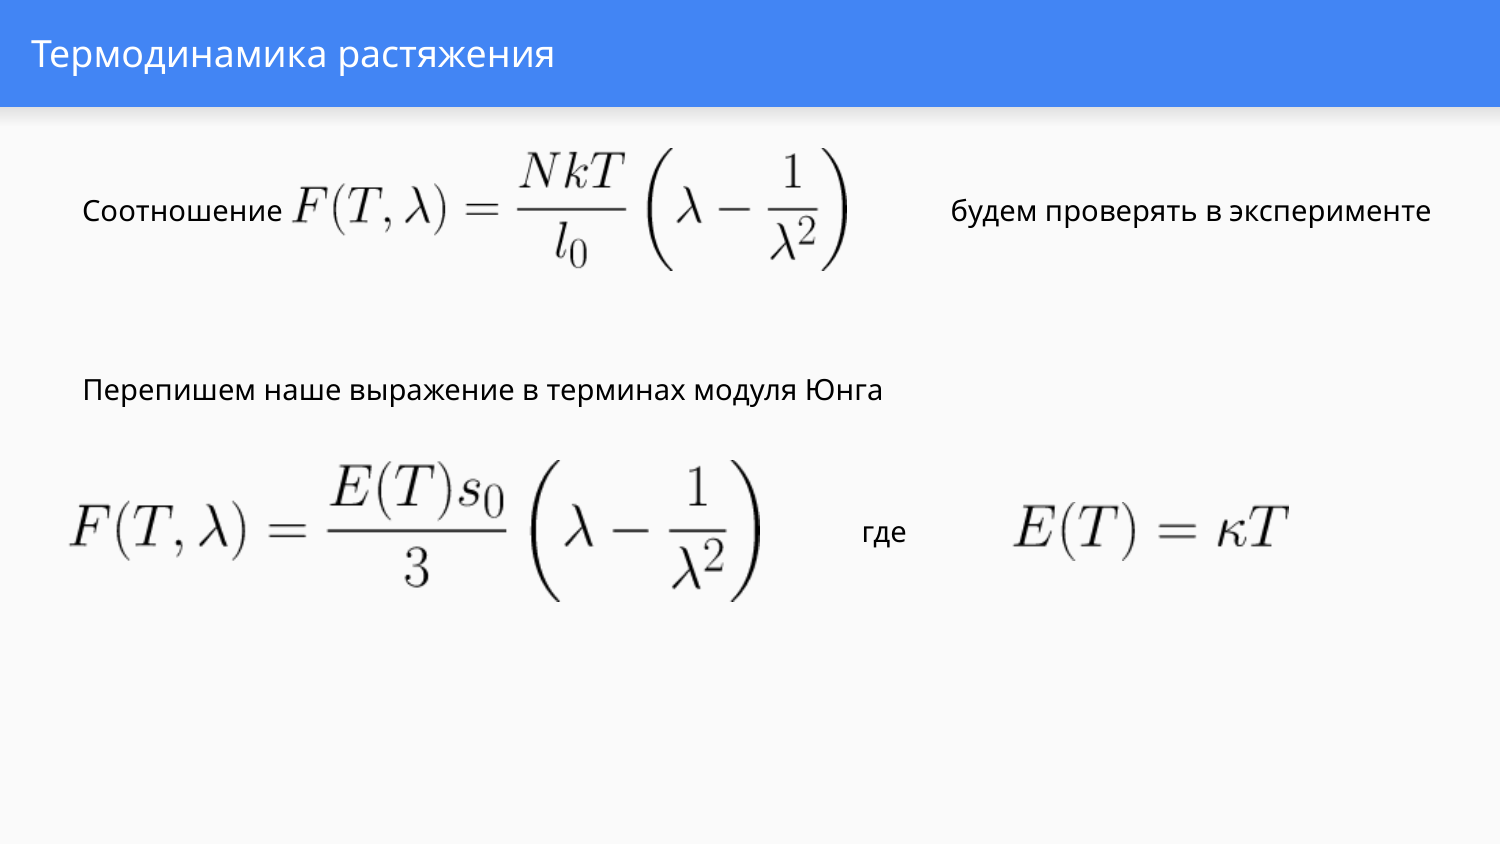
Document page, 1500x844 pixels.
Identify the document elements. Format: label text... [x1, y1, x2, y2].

text_box где [846, 498, 999, 564]
text_box Перепишем наше выражение в терминах модуля Юнга [67, 356, 1087, 422]
picture [1011, 502, 1289, 561]
text_box Соотношение [67, 176, 290, 242]
title Термодинамика растяжения [16, 2, 1464, 102]
text_box будем проверять в эксперименте [935, 176, 1452, 242]
picture [67, 460, 760, 602]
picture [290, 148, 847, 271]
